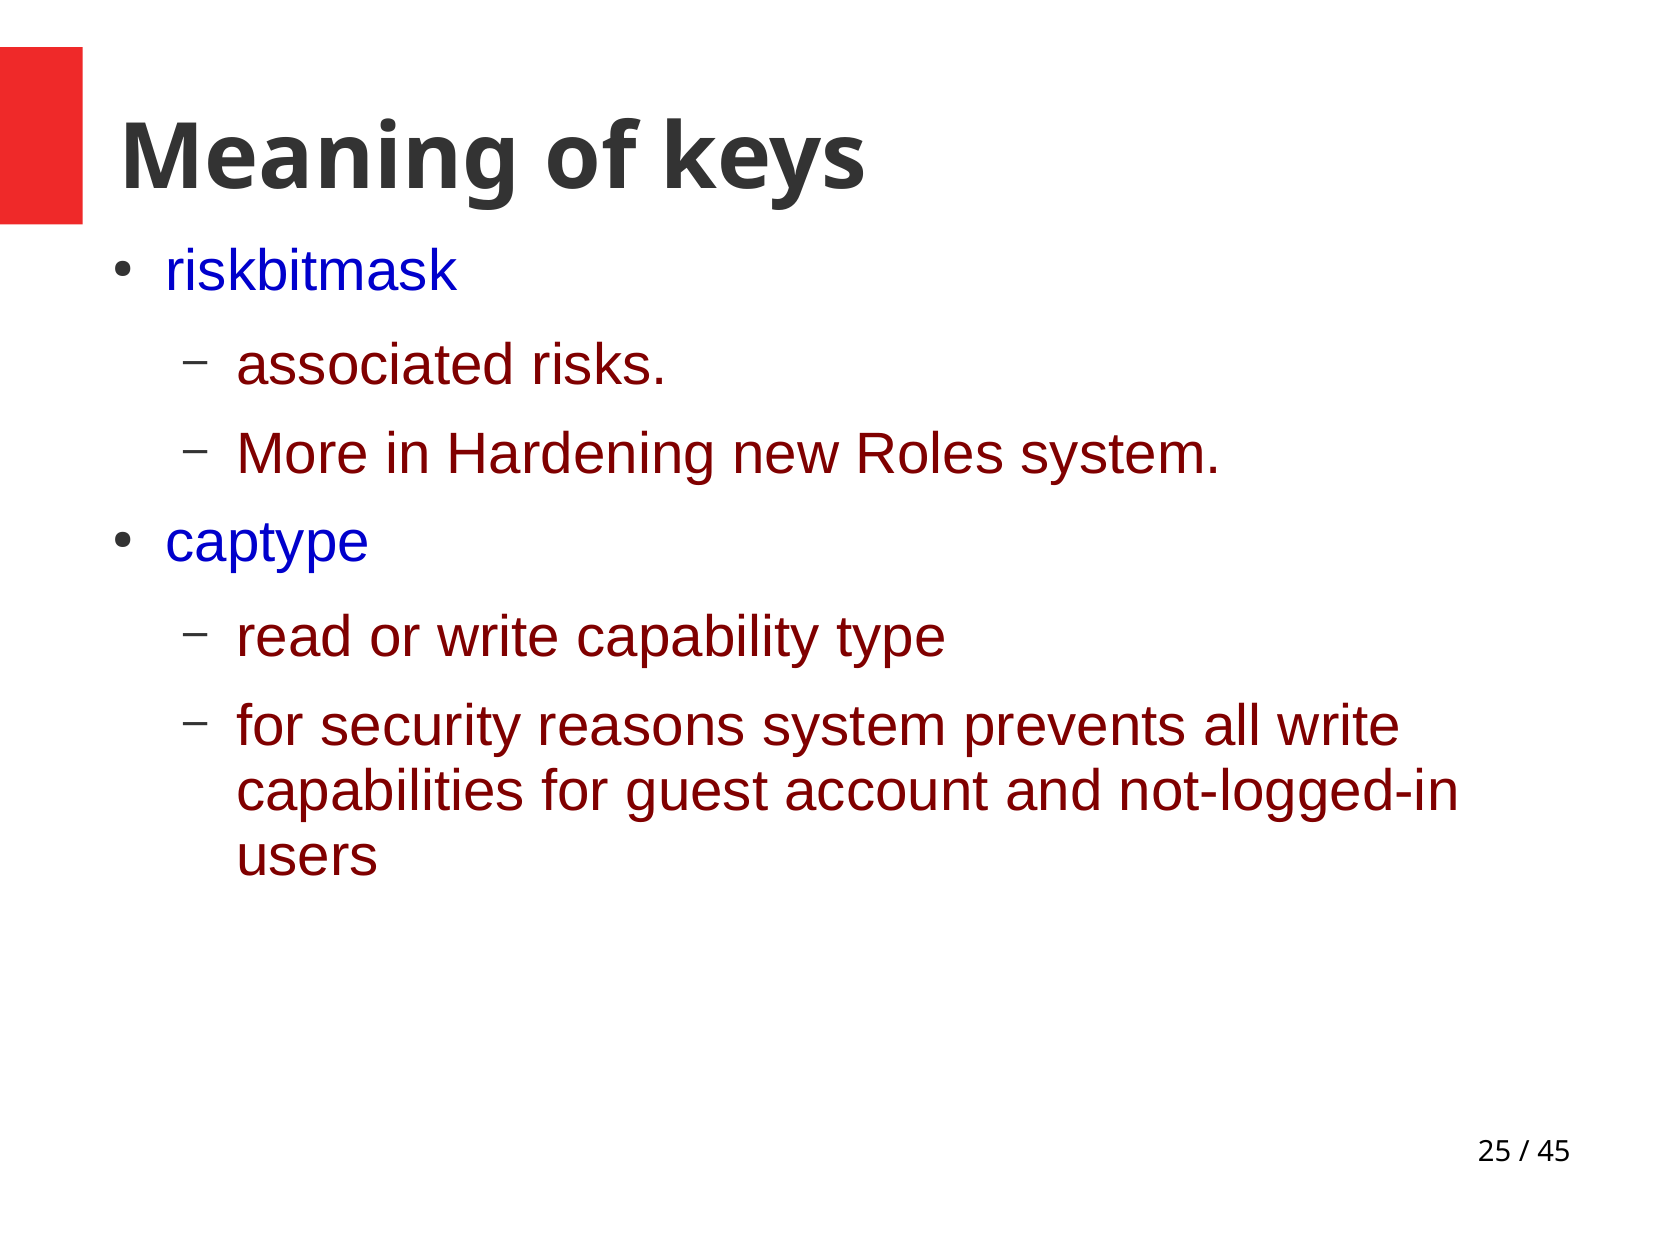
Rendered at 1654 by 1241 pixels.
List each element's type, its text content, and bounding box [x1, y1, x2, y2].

title Meaning of keys [118, 49, 1571, 257]
list riskbitmask associated risks. More in Hardening new Roles system. captype read or write capability type for security reasons system prevents all write capabilities for guest account and not-logged-in users [94, 237, 1536, 1146]
